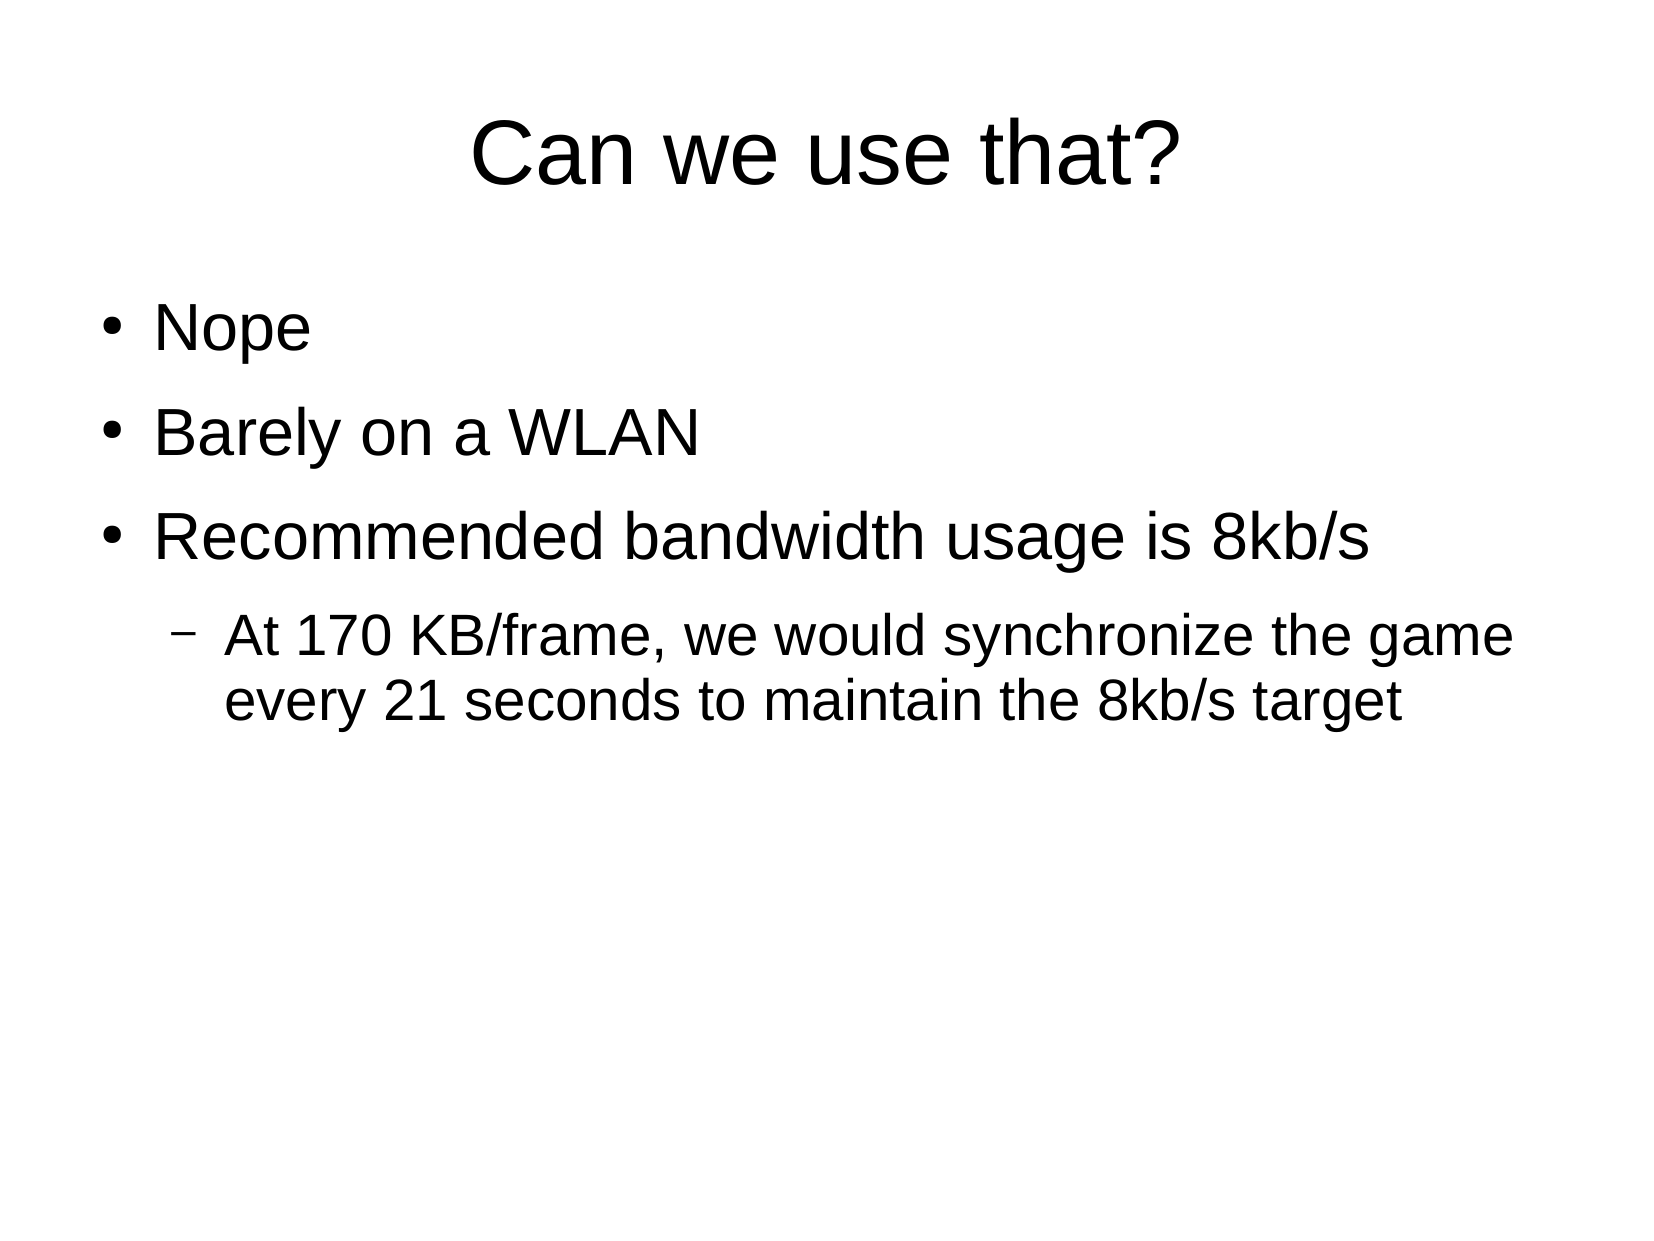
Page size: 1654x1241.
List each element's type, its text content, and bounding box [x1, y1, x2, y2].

title Can we use that? [82, 49, 1571, 257]
list Nope Barely on a WLAN Recommended bandwidth usage is 8kb/s At 170 KB/frame, we would synchronize the game every 21 seconds to maintain the 8kb/s target [82, 290, 1571, 1109]
